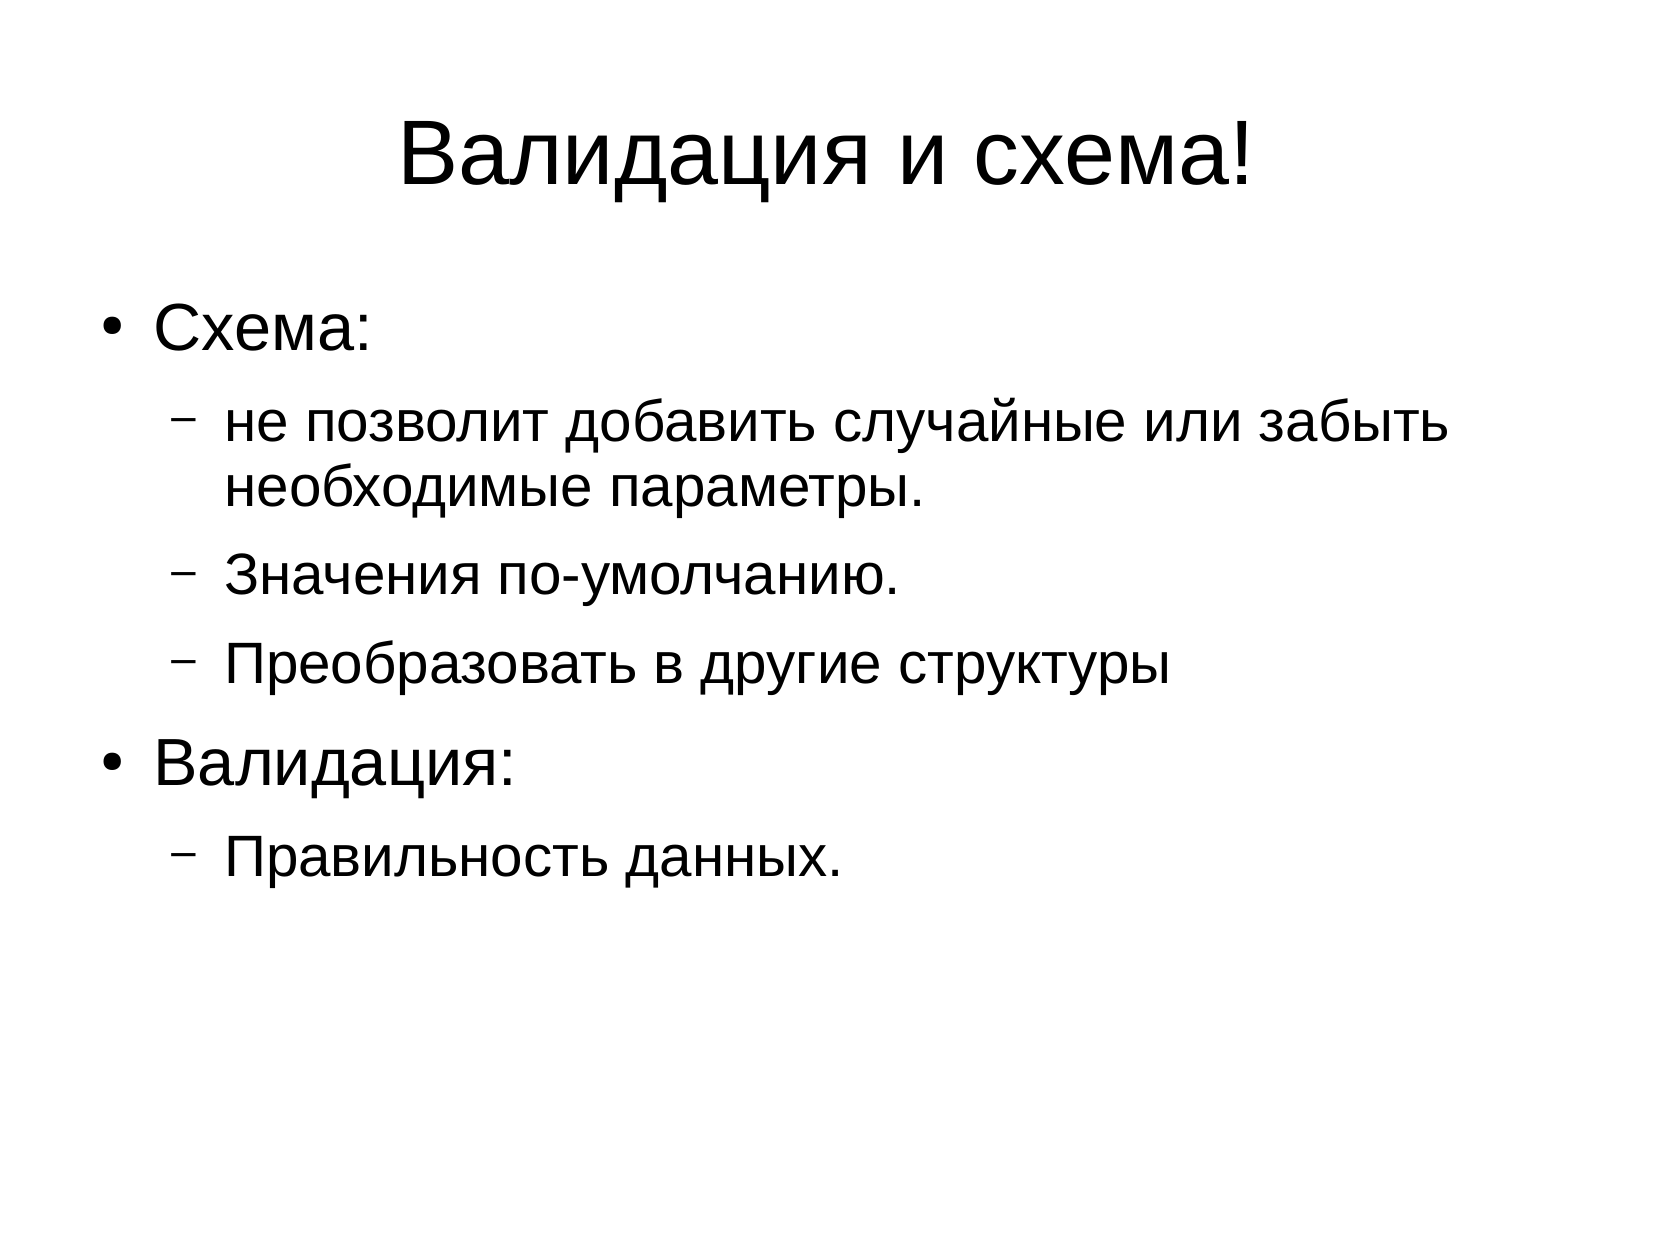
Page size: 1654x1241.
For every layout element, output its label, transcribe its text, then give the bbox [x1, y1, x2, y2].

list Схема: не позволит добавить случайные или забыть необходимые параметры. Значения по-умолчанию. Преобразовать в другие структуры Валидация: Правильность данных. [82, 290, 1571, 1010]
title Валидация и схема! [82, 49, 1571, 257]
